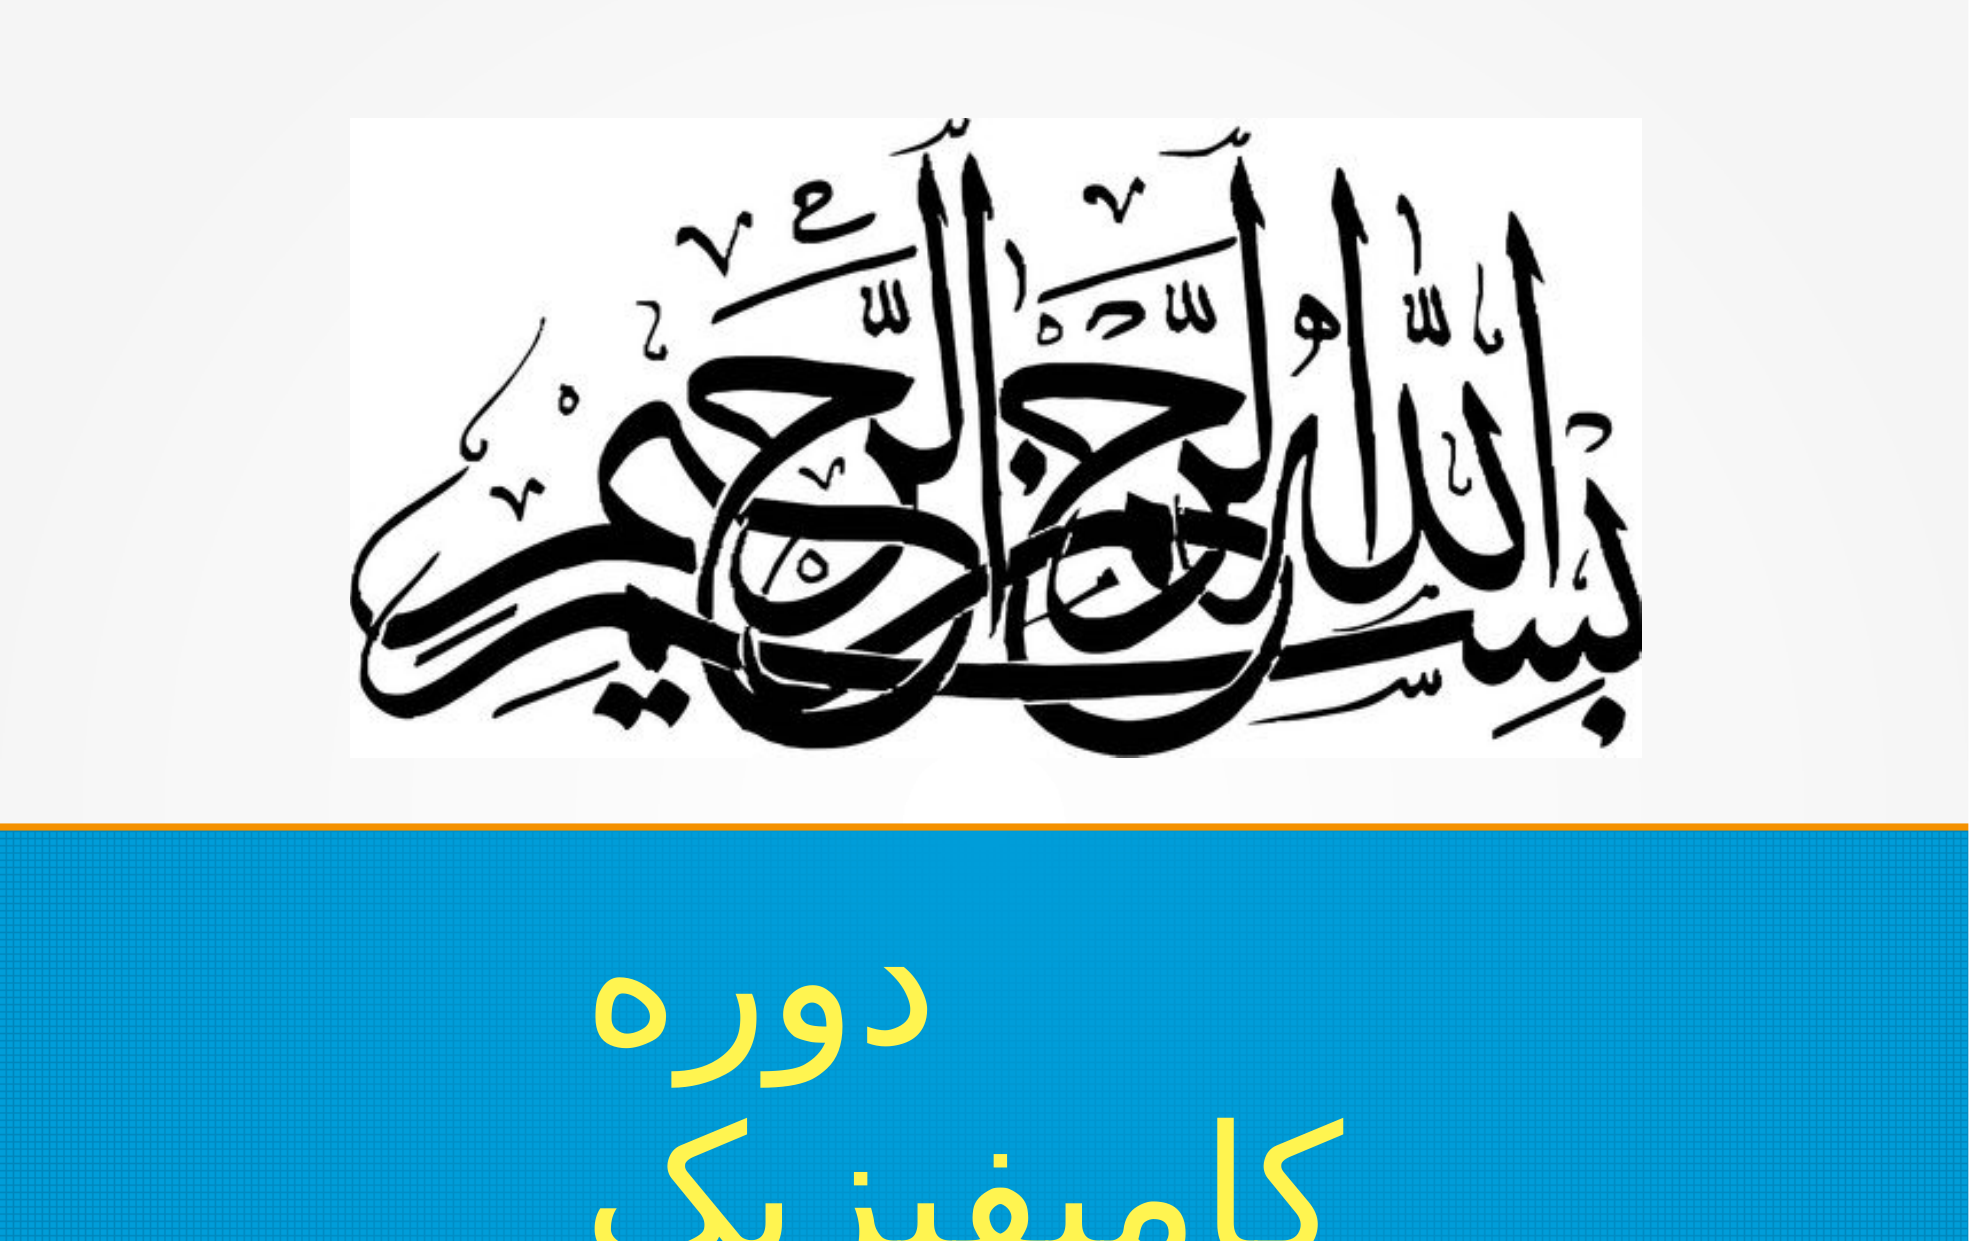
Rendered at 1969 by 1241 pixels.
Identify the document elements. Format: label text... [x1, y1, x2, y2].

subtitle دوره کامپفیزیک [584, 874, 1501, 1129]
picture [0, 0, 1969, 830]
